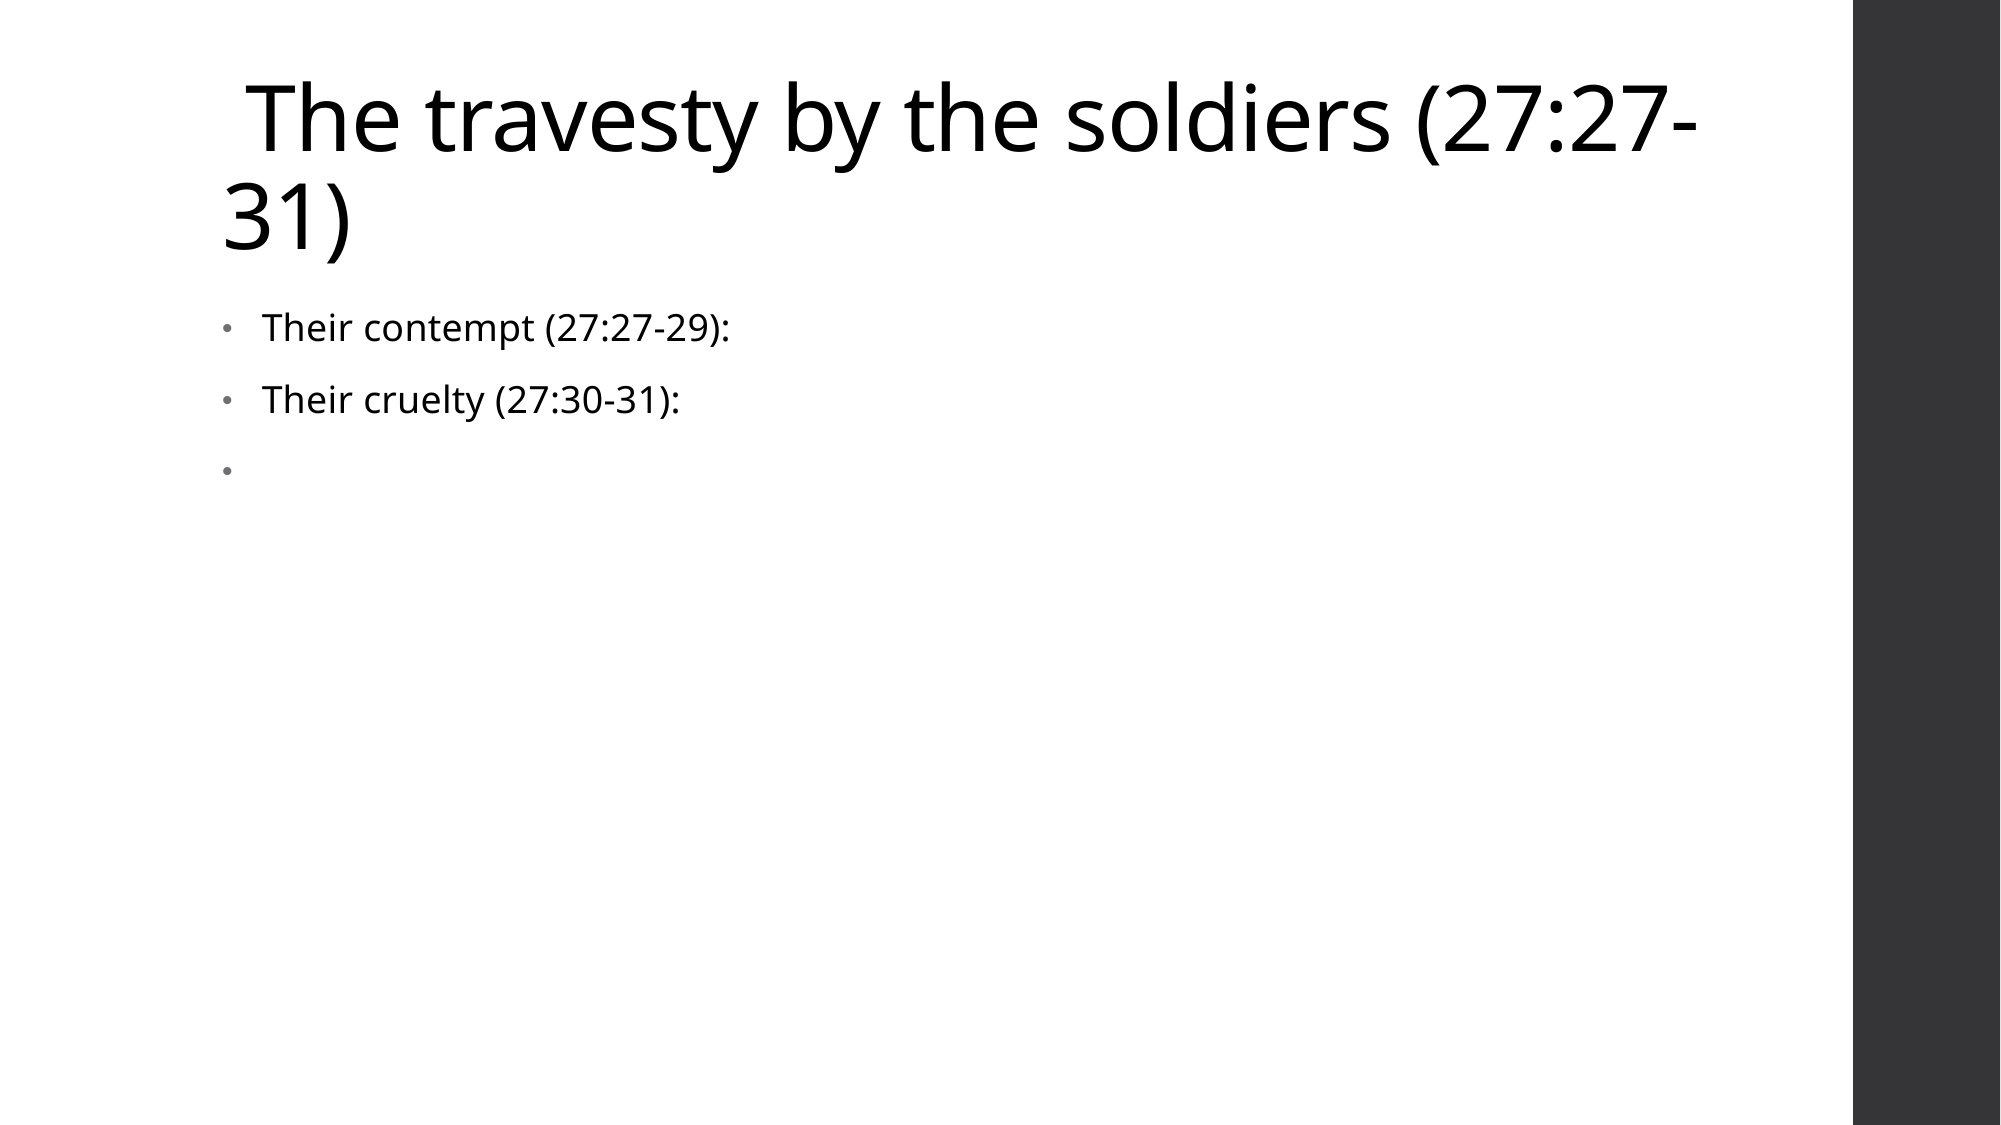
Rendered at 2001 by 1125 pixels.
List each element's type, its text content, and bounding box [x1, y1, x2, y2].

list Their contempt (27:27-29): Their cruelty (27:30-31): [206, 299, 1617, 1014]
title The travesty by the soldiers (27:27-31) [206, 60, 1797, 278]
